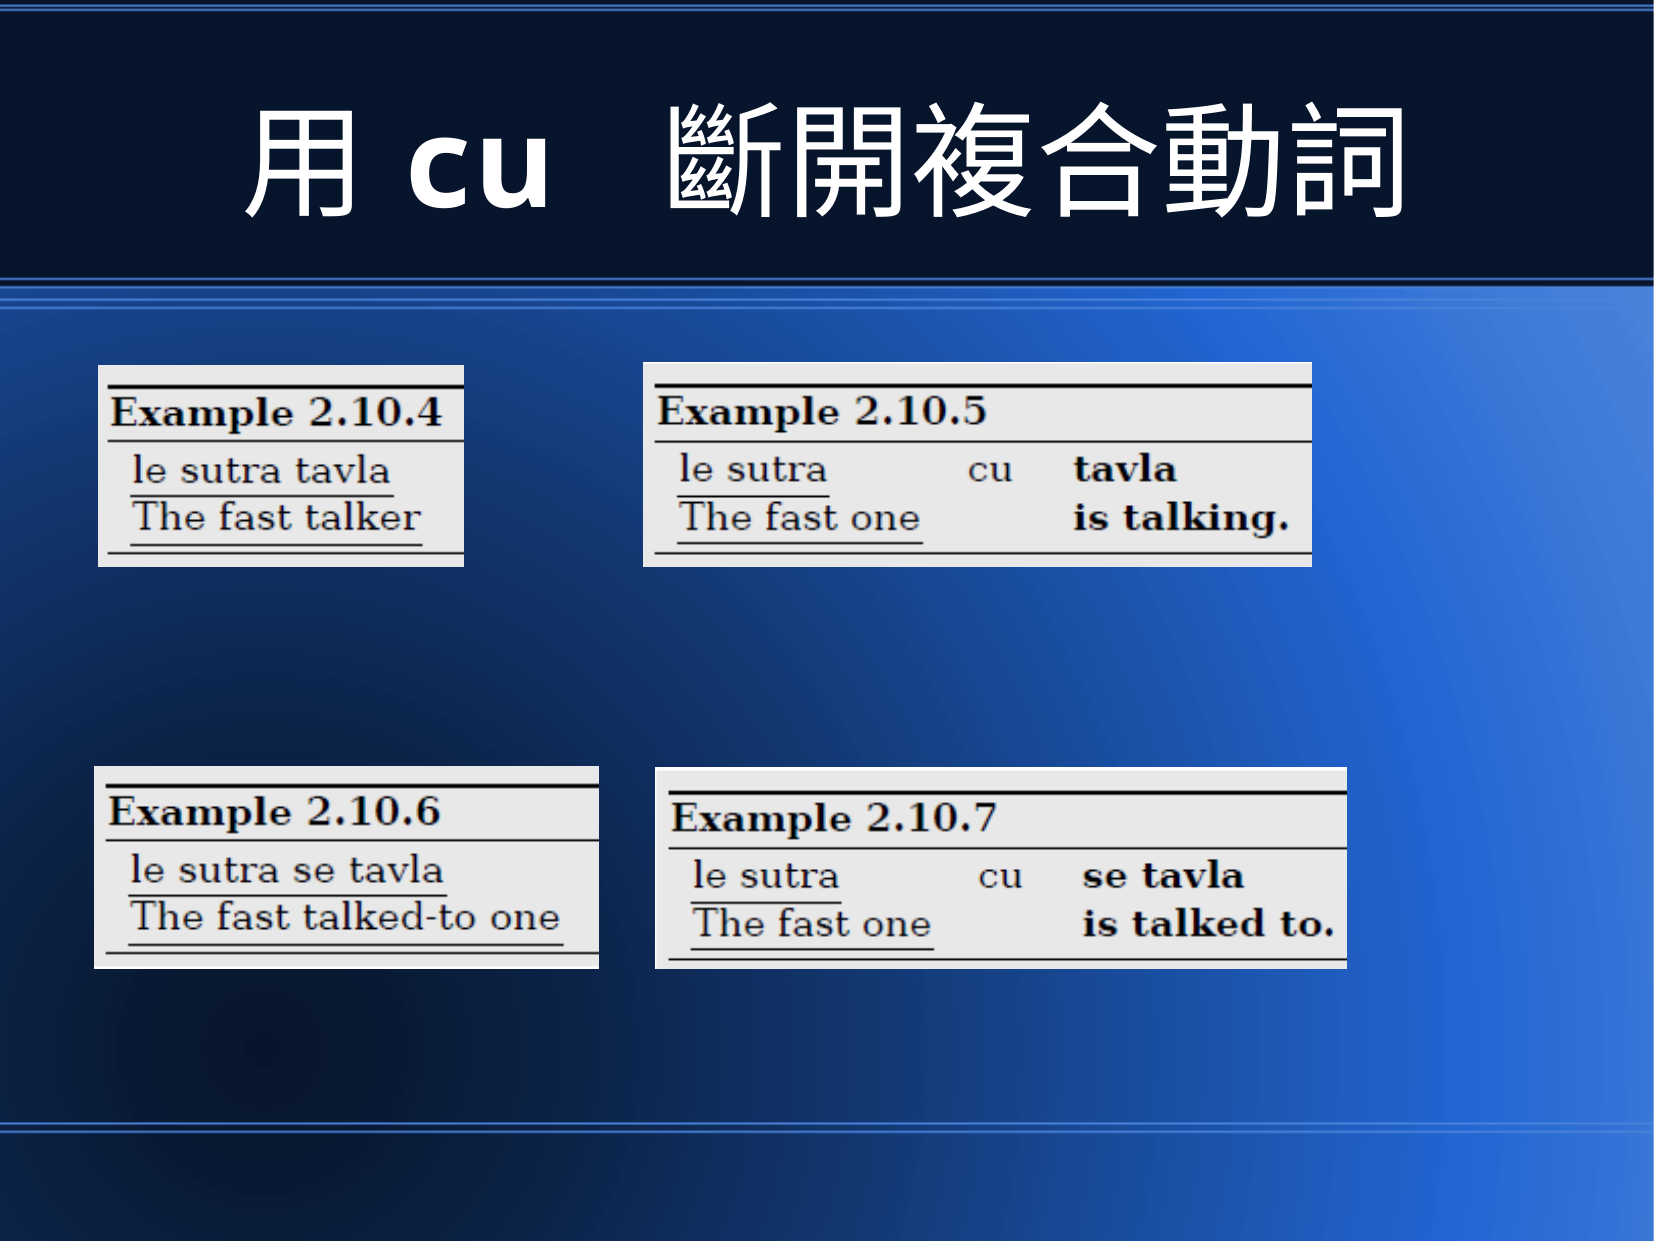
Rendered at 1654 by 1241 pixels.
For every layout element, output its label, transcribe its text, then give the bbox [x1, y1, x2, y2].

title 用cu 斷開複合動詞 [82, 49, 1571, 257]
picture [0, 0, 1654, 1241]
